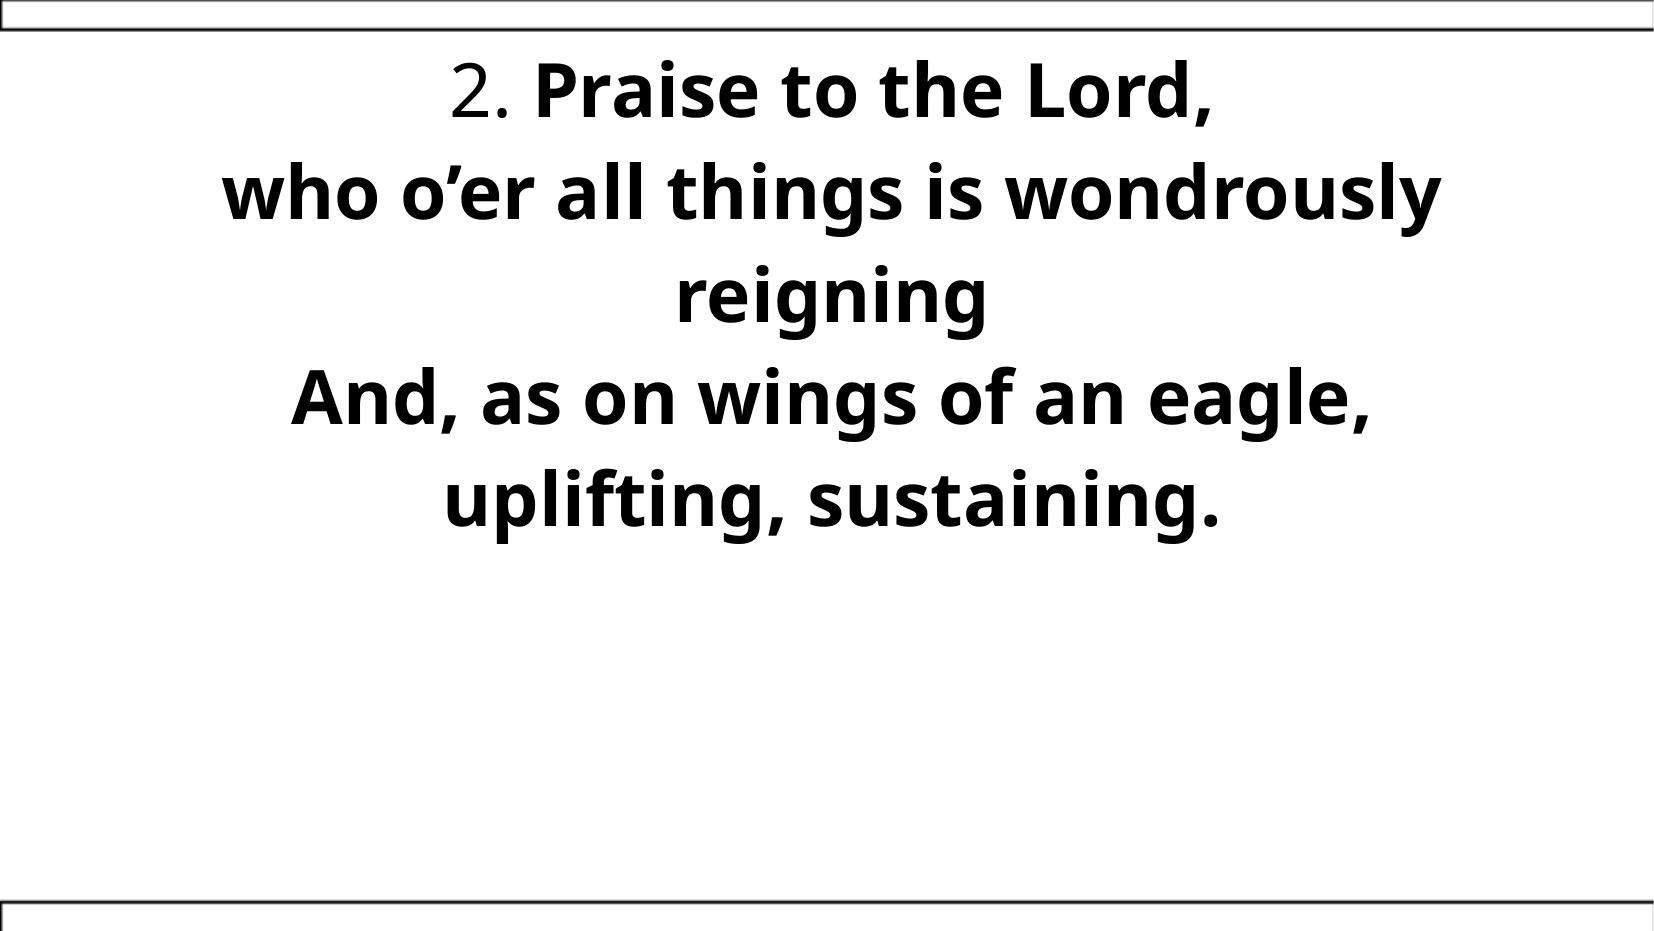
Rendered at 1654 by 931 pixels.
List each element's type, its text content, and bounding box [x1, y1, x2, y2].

text_box 2. Praise to the Lord, who o’er all things is wondrously reigning And, as on wings of an eagle, uplifting, sustaining. [75, 30, 1591, 466]
picture [0, 0, 1654, 931]
